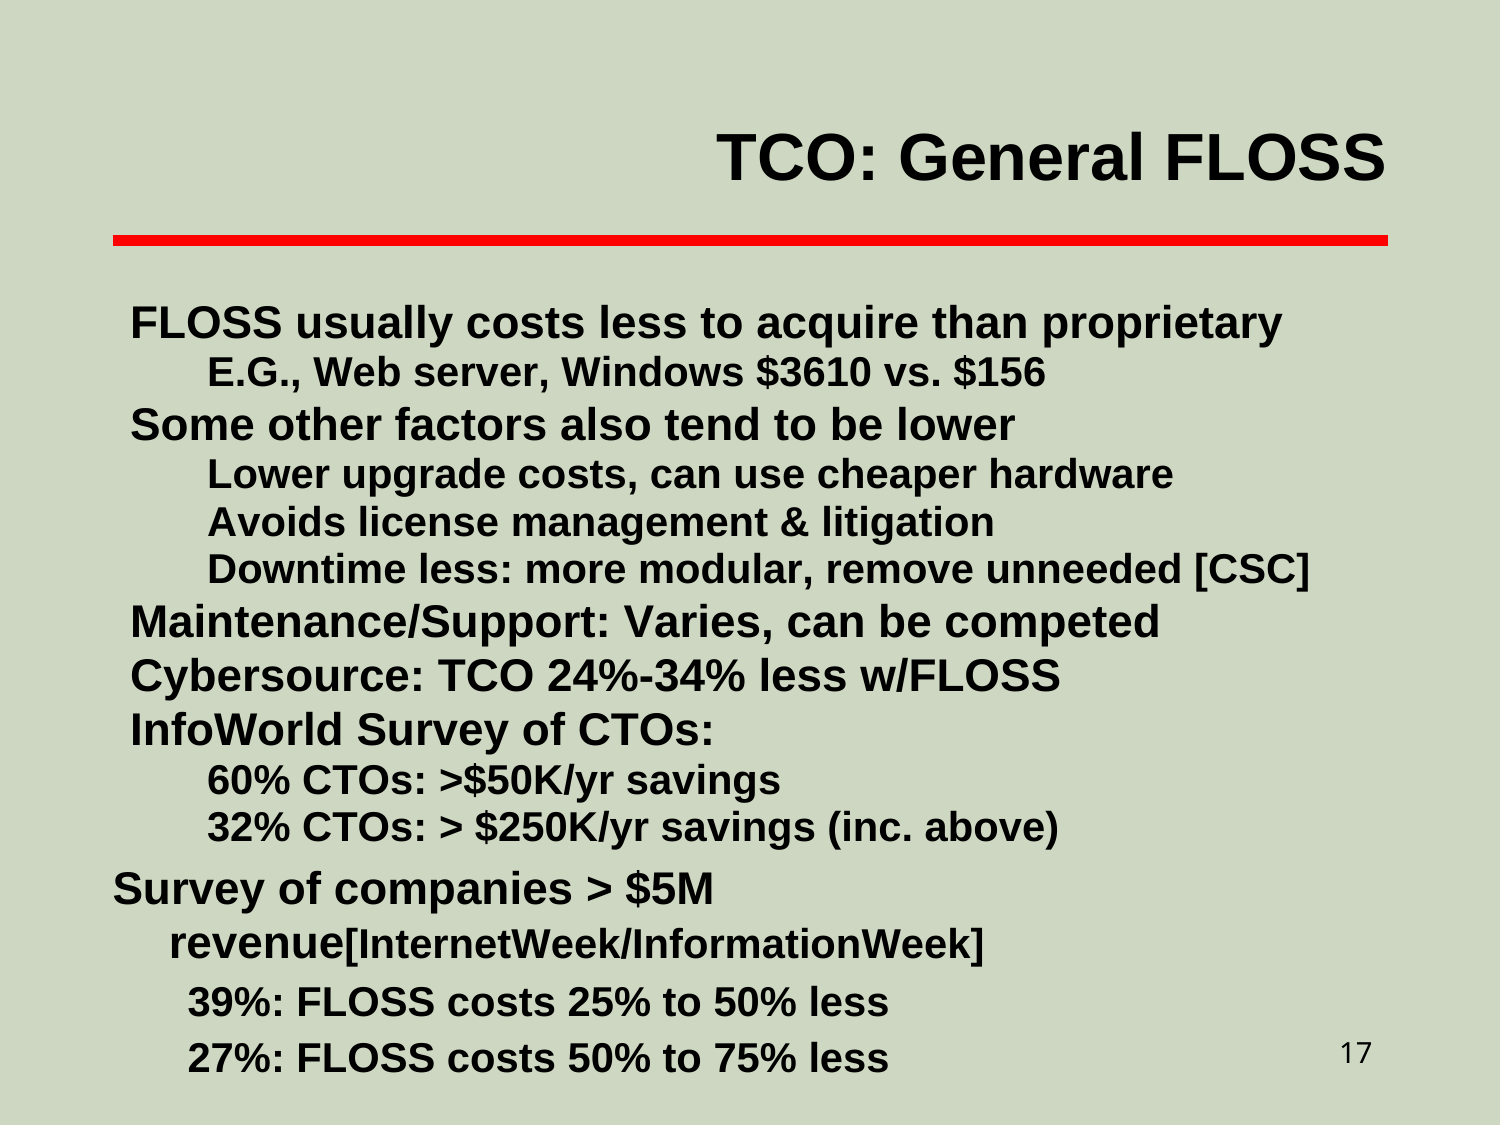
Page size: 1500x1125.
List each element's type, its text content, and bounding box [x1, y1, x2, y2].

list FLOSS usually costs less to acquire than proprietary E.G., Web server, Windows $3610 vs. $156 Some other factors also tend to be lower Lower upgrade costs, can use cheaper hardware Avoids license management & litigation Downtime less: more modular, remove unneeded [CSC] Maintenance/Support: Varies, can be competed Cybersource: TCO 24%-34% less w/FLOSS InfoWorld Survey of CTOs: 60% CTOs: >$50K/yr savings 32% CTOs: > $250K/yr savings (inc. above) Survey of companies > $5M revenue[InternetWeek/InformationWeek] 39%: FLOSS costs 25% to 50% less 27%: FLOSS costs 50% to 75% less [112, 299, 1388, 1095]
title TCO: General FLOSS [337, 85, 1388, 224]
